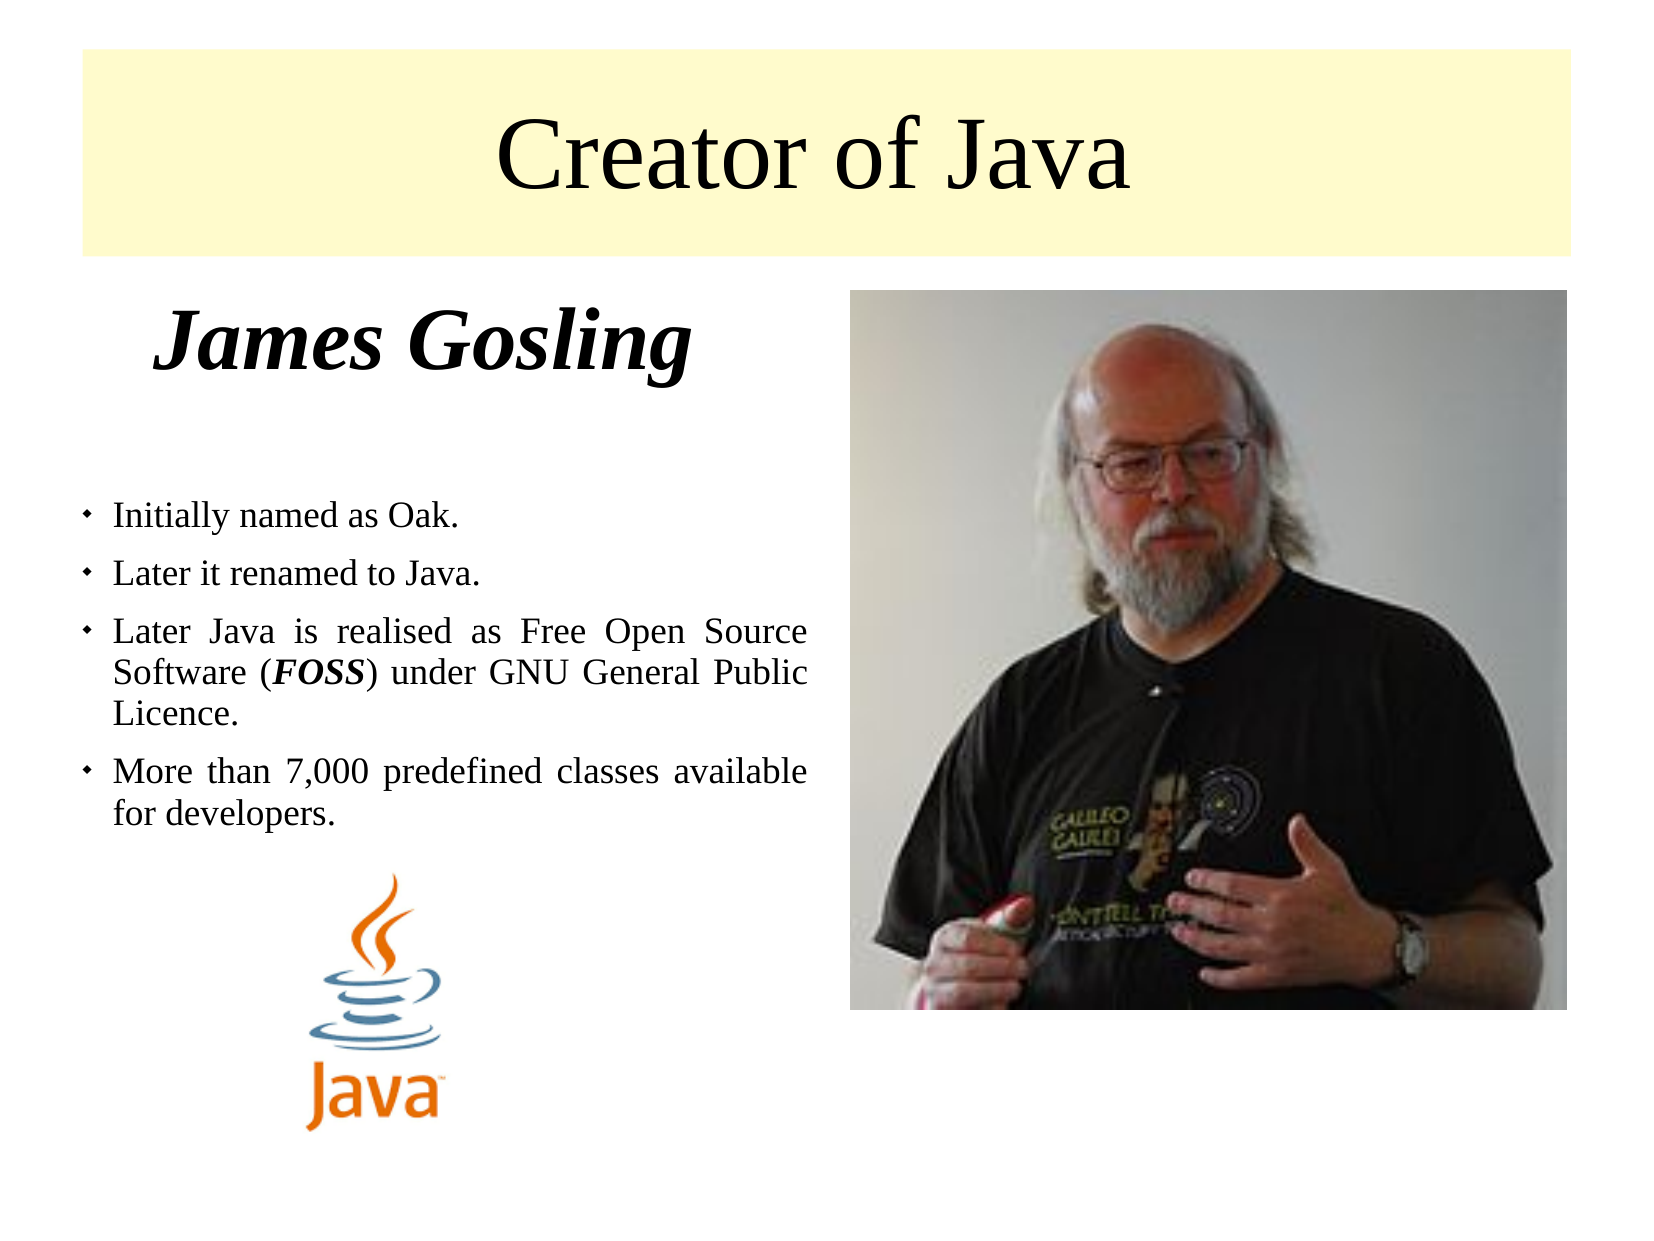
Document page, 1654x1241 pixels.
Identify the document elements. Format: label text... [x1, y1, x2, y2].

list Initially named as Oak. Later it renamed to Java. Later Java is realised as Free Open Source Software (FOSS) under GNU General Public Licence. More than 7,000 predefined classes available for developers. [82, 494, 809, 838]
list James Gosling [82, 290, 809, 494]
title Creator of Java [82, 49, 1571, 257]
picture [159, 859, 590, 1146]
picture [850, 290, 1567, 1010]
